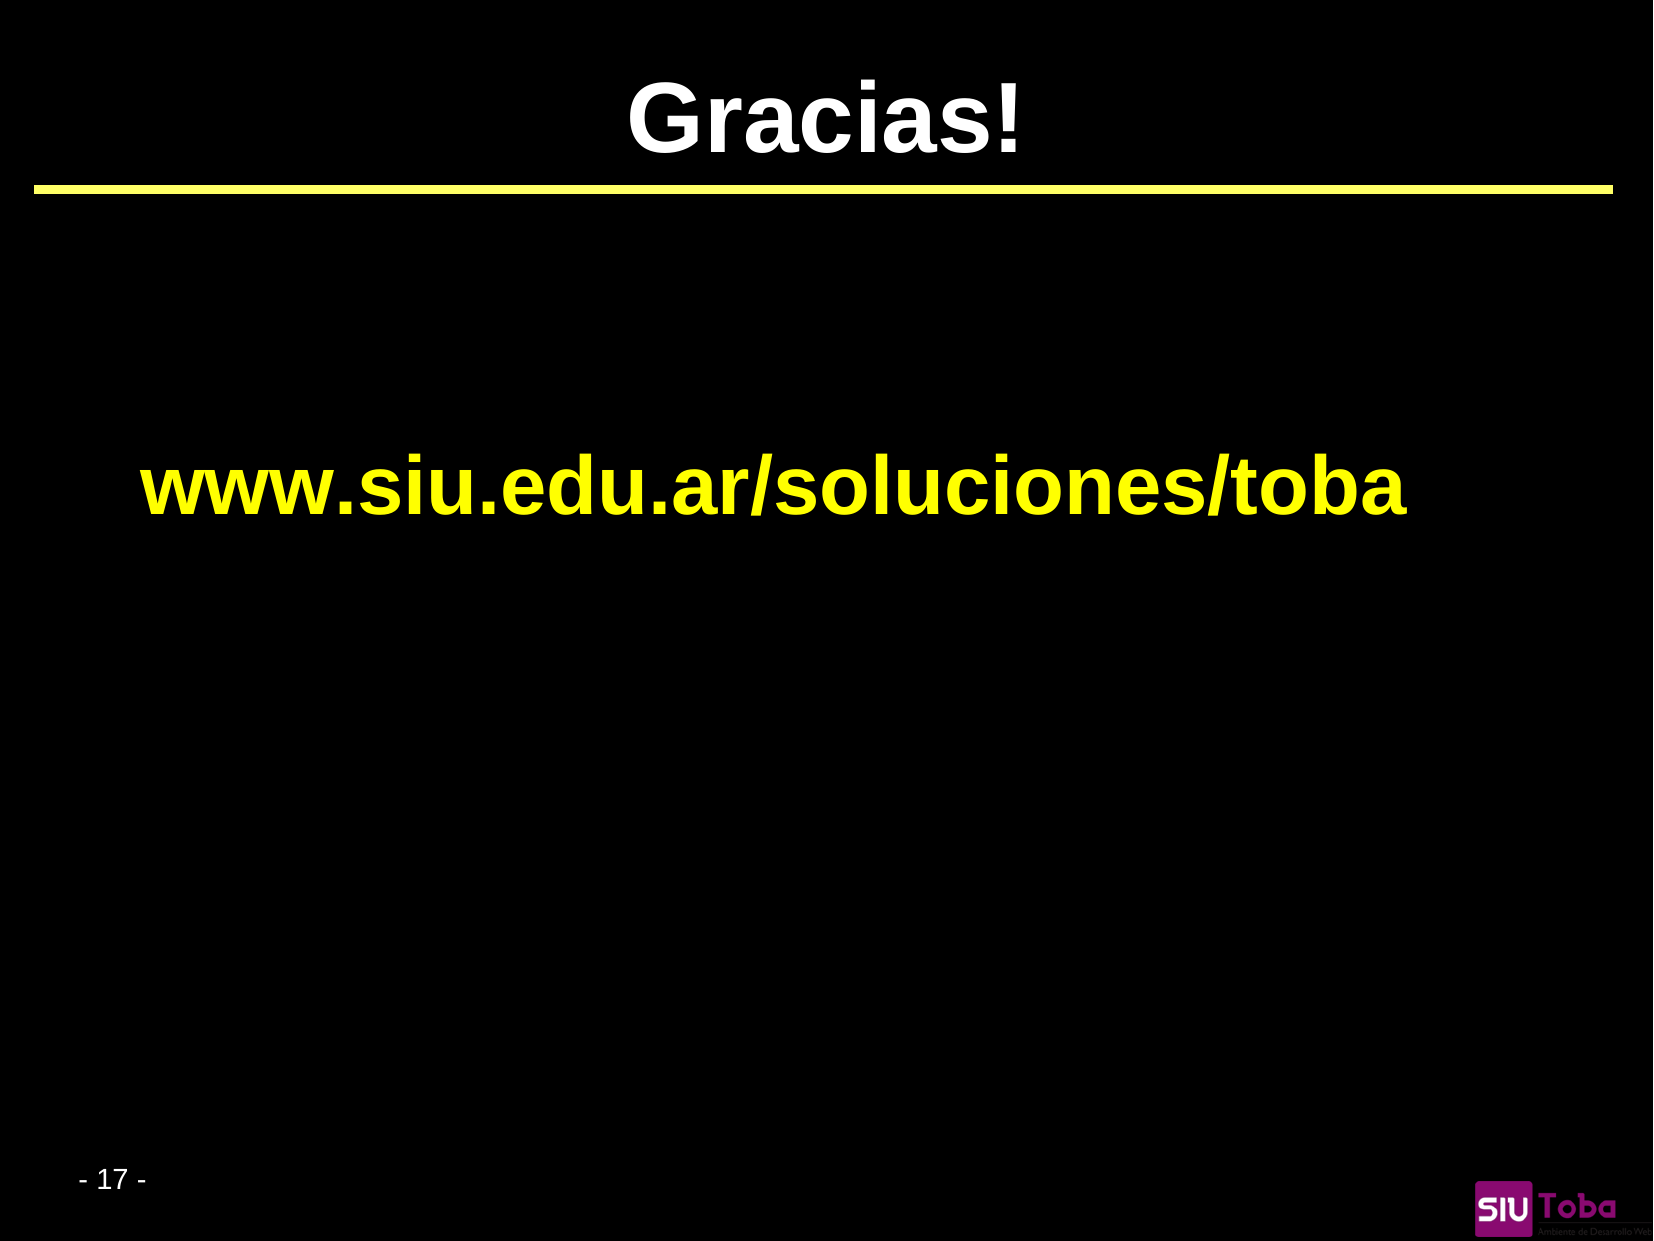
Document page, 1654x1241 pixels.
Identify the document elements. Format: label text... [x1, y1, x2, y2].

picture [1475, 1181, 1652, 1237]
title Gracias! [58, 47, 1594, 188]
list www.siu.edu.ar/soluciones/toba [122, 439, 1577, 745]
